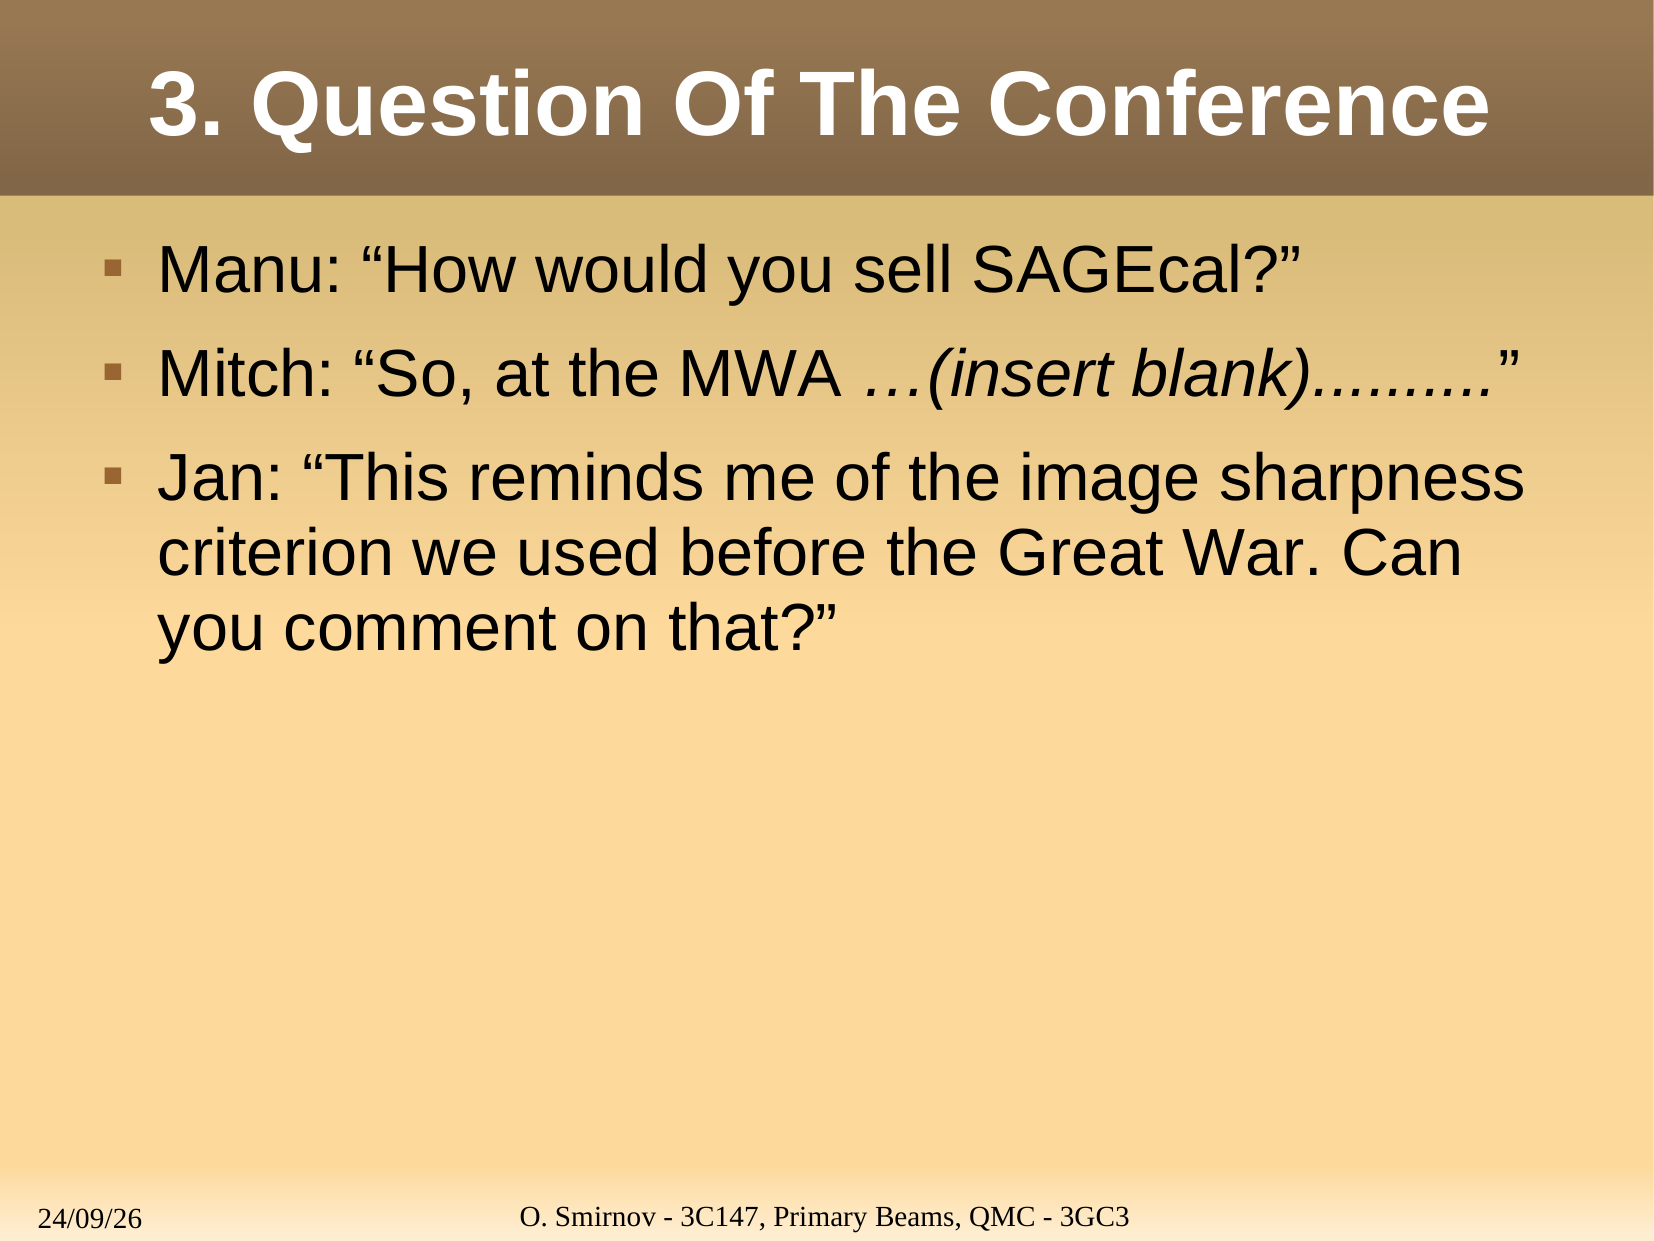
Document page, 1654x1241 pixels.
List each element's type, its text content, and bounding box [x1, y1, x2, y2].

list Manu: “How would you sell SAGEcal?” Mitch: “So, at the MWA …(insert blank)..........” Jan: “This reminds me of the image sharpness criterion we used before the Great War. Can you comment on that?” [86, 231, 1576, 1051]
title 3. Question Of The Conference [76, 0, 1565, 208]
picture [0, 0, 1654, 1241]
